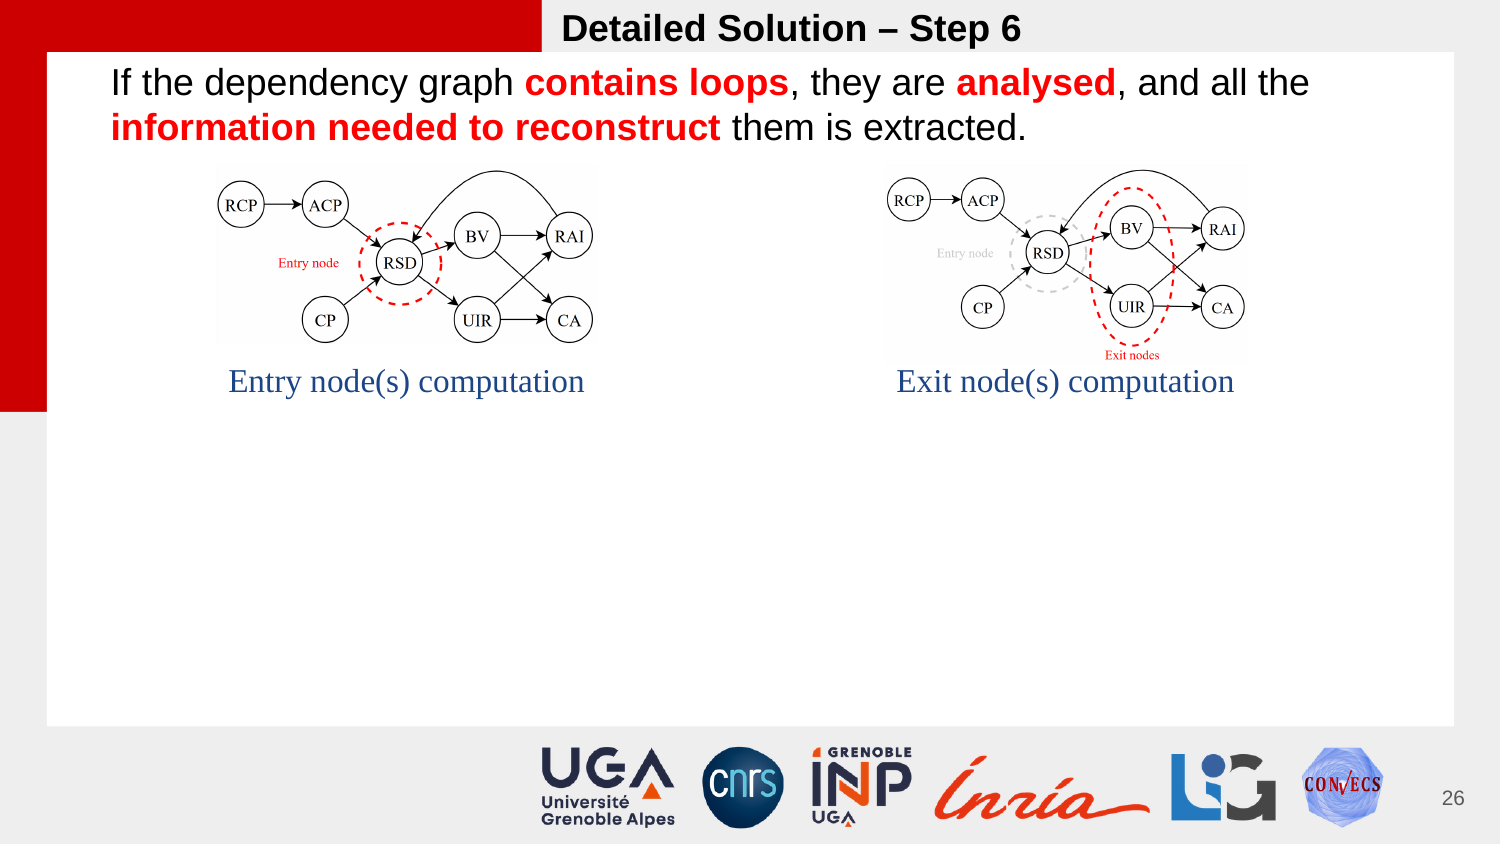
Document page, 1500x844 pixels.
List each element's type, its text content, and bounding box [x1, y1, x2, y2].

text_box Entry node(s) computation [184, 352, 629, 407]
text_box Detailed Solution – Step 6 [546, 0, 1441, 55]
picture [0, 0, 1500, 844]
text_box If the dependency graph contains loops, they are analysed, and all the information needed to reconstruct them is extracted. [95, 54, 1405, 212]
text_box Exit node(s) computation [843, 352, 1288, 407]
slide_number <numéro> [1389, 764, 1480, 830]
